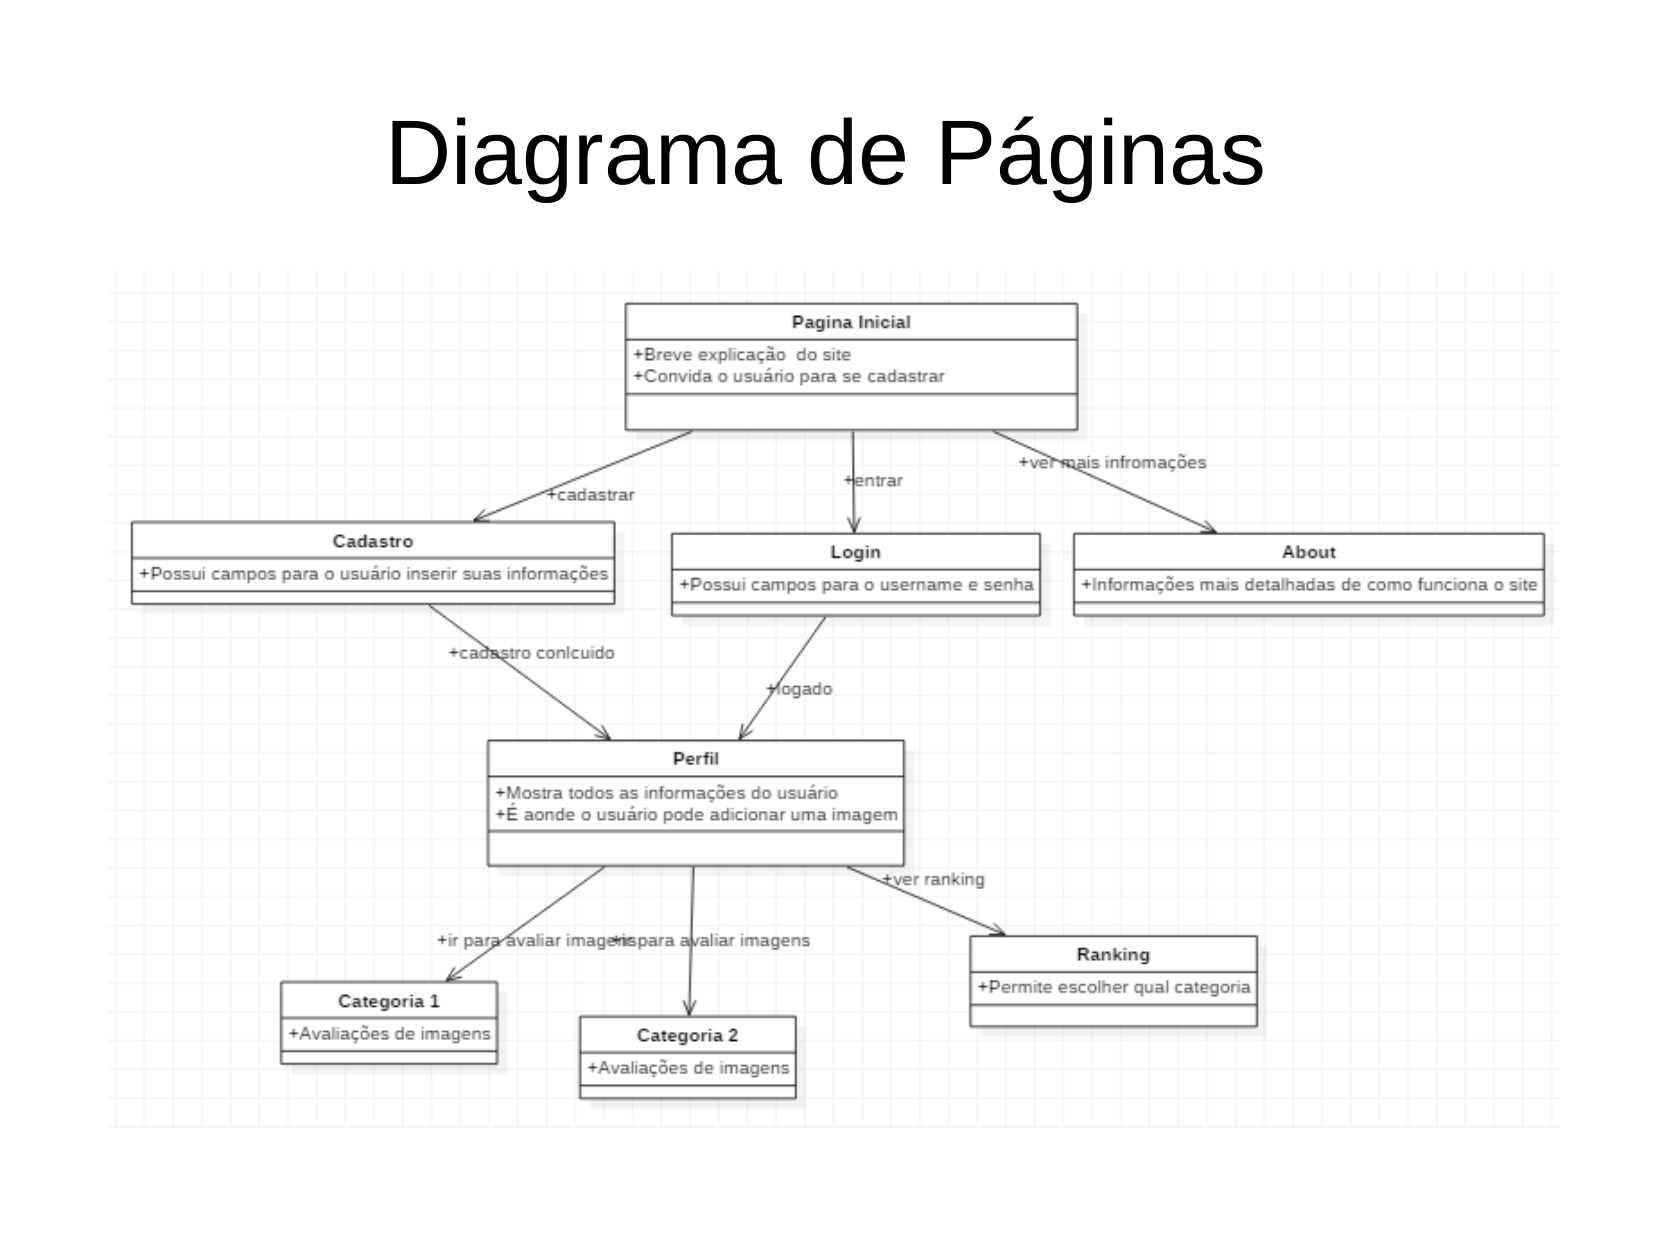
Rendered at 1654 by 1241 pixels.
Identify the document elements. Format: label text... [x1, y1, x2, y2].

title Diagrama de Páginas [82, 49, 1571, 257]
picture [108, 271, 1560, 1128]
